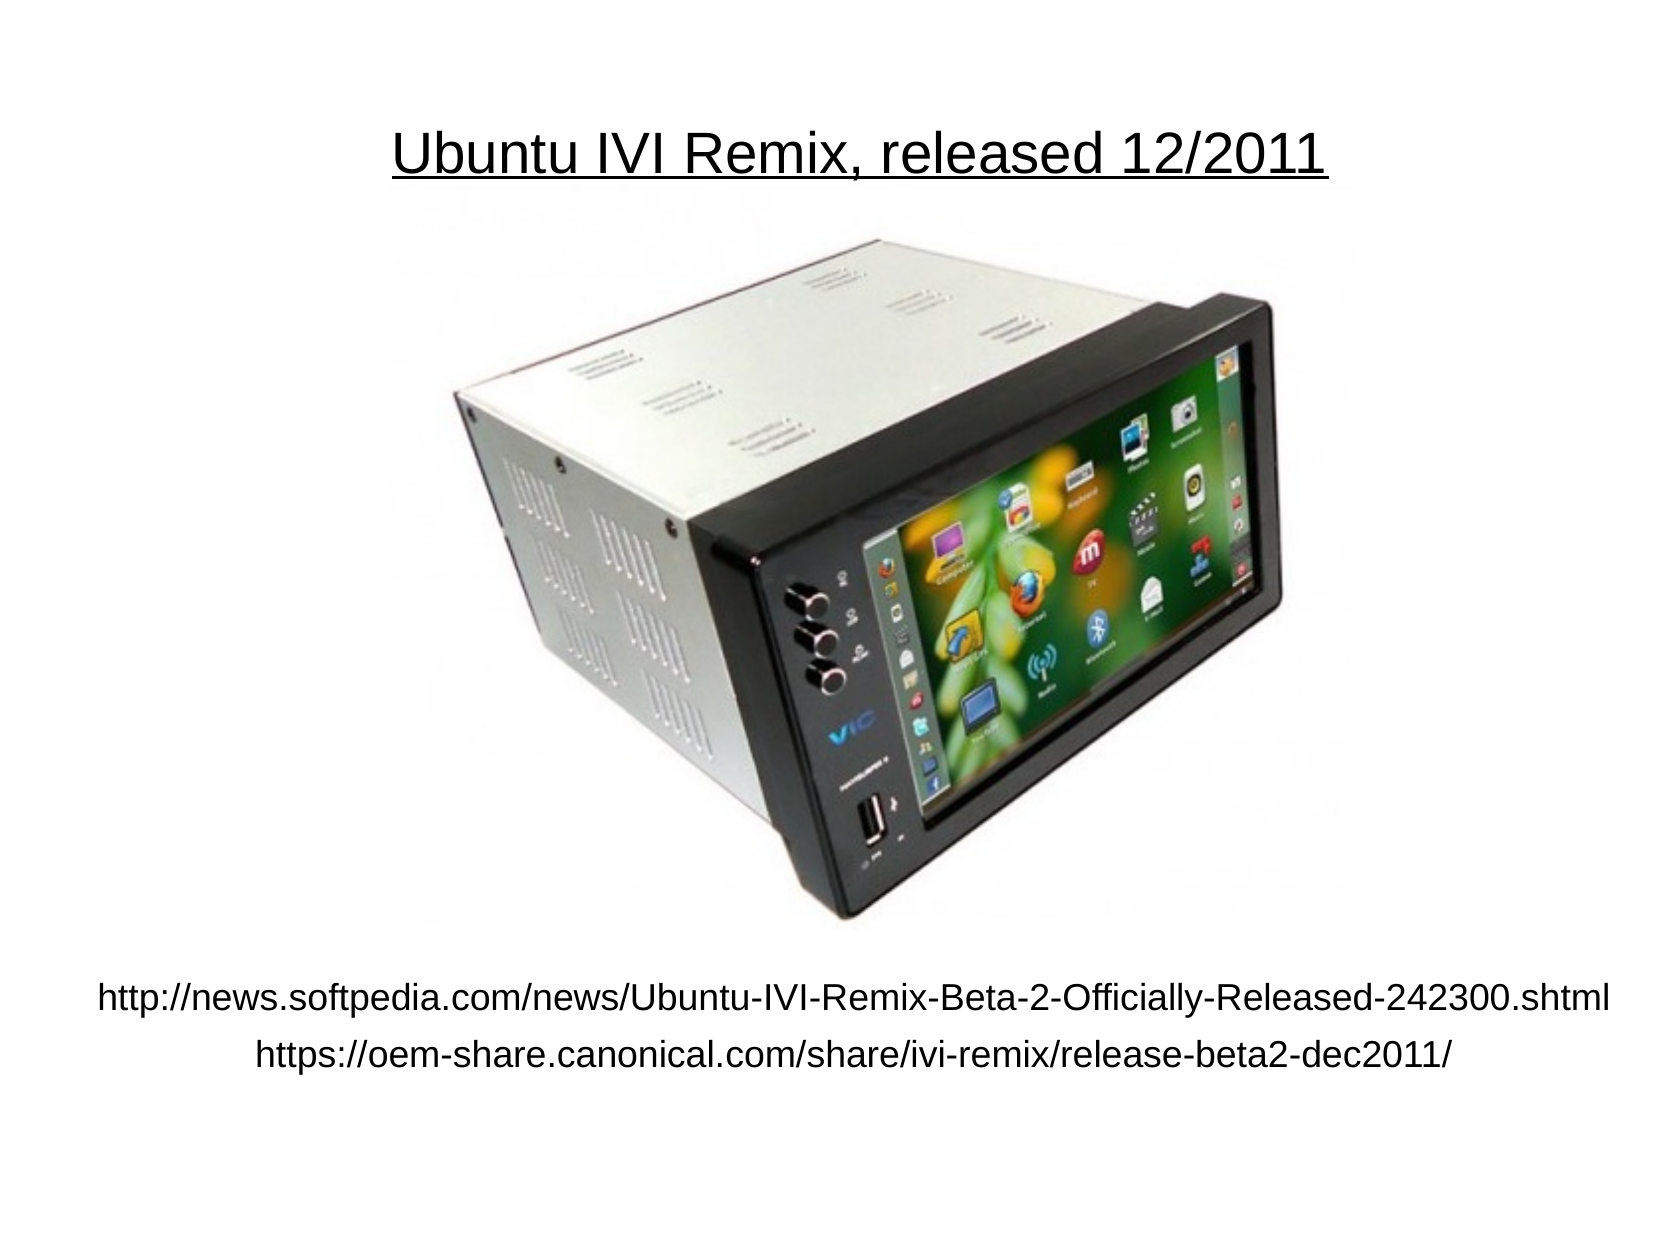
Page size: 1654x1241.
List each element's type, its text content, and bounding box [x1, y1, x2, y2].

text_box http://news.softpedia.com/news/Ubuntu-IVI-Remix-Beta-2-Officially-Released-242300.shtml [82, 969, 1630, 1027]
picture [150, 257, 1594, 931]
title Ubuntu IVI Remix, released 12/2011 [116, 49, 1605, 257]
text_box https://oem-share.canonical.com/share/ivi-remix/release-beta2-dec2011/ [240, 1026, 1472, 1084]
